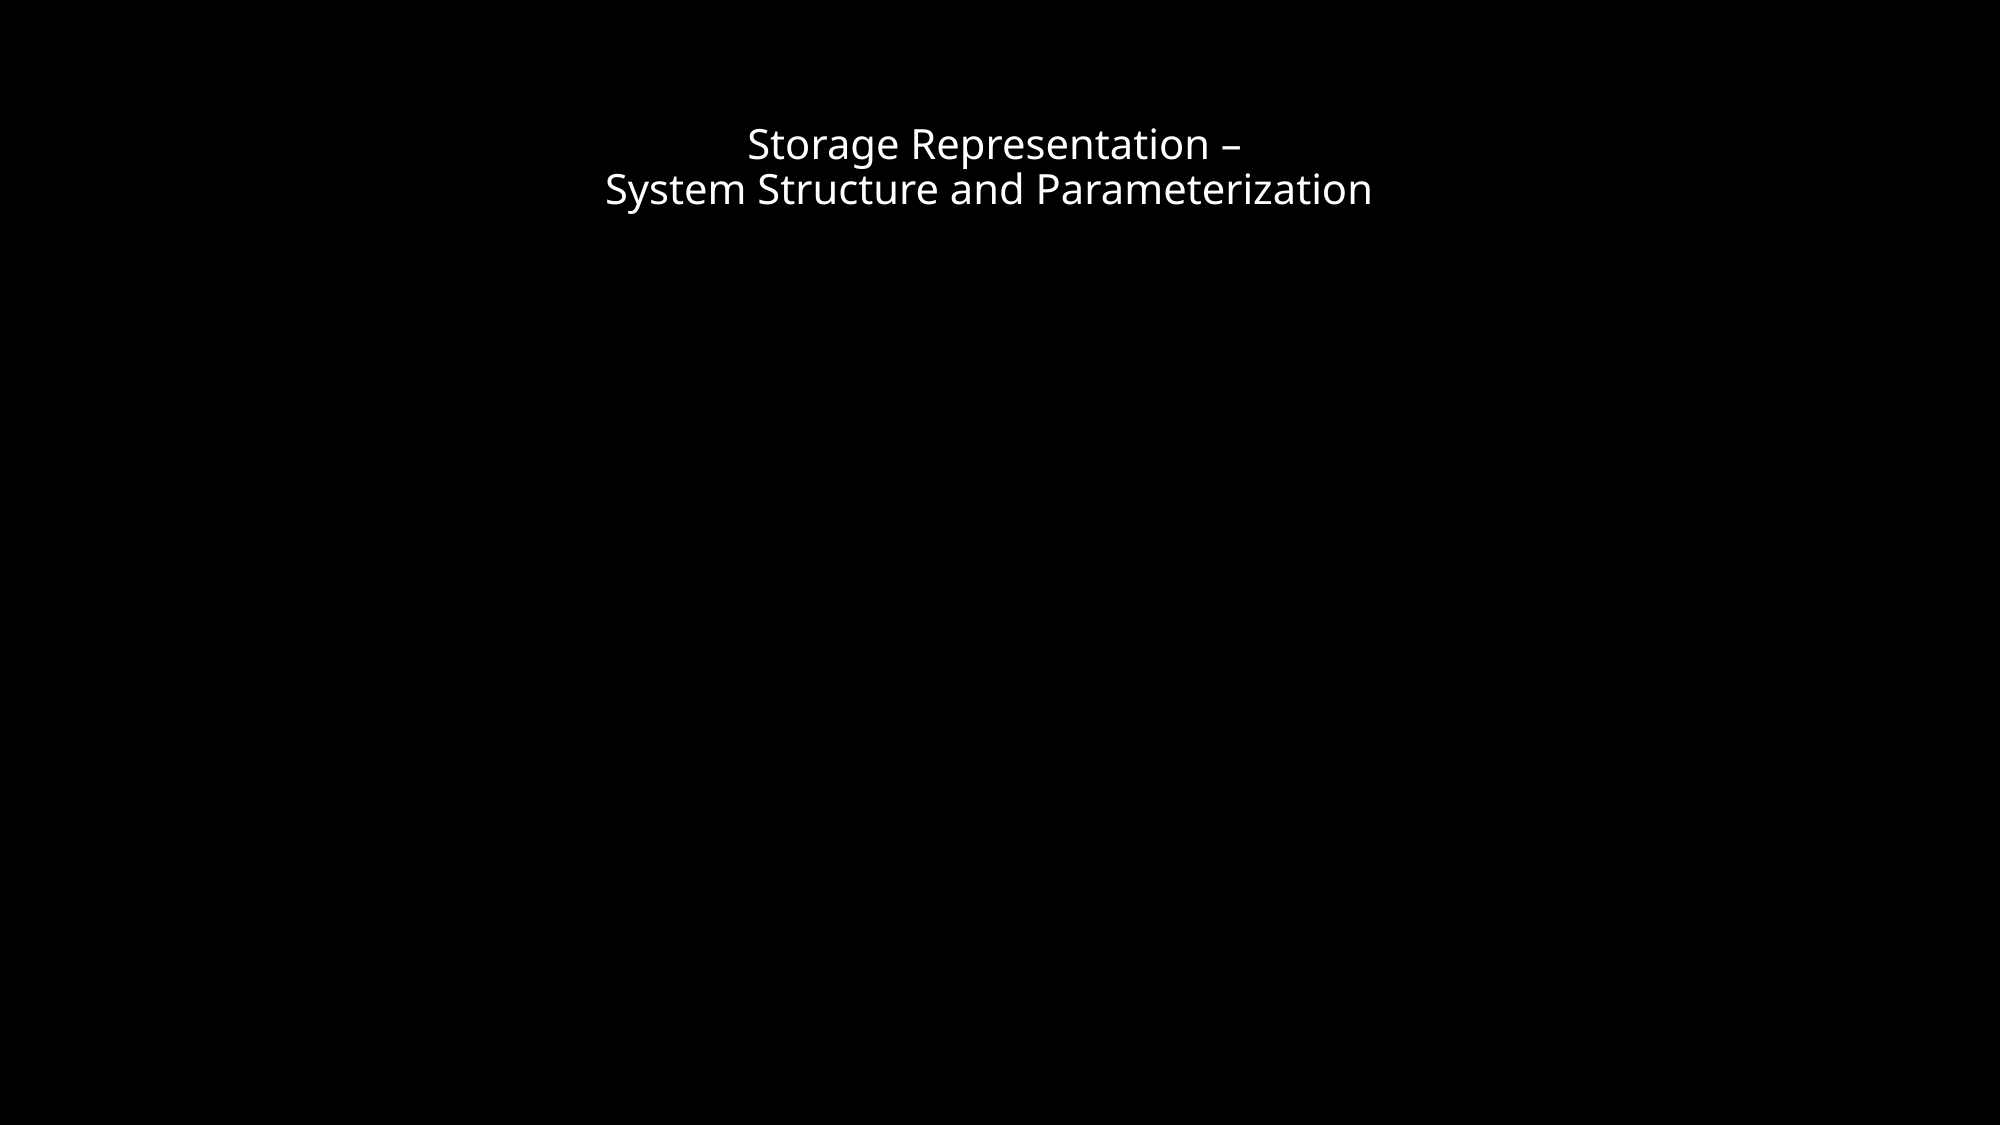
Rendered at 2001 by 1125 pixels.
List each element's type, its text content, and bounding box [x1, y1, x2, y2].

title Storage Representation – System Structure and Parameterization [137, 59, 1863, 278]
